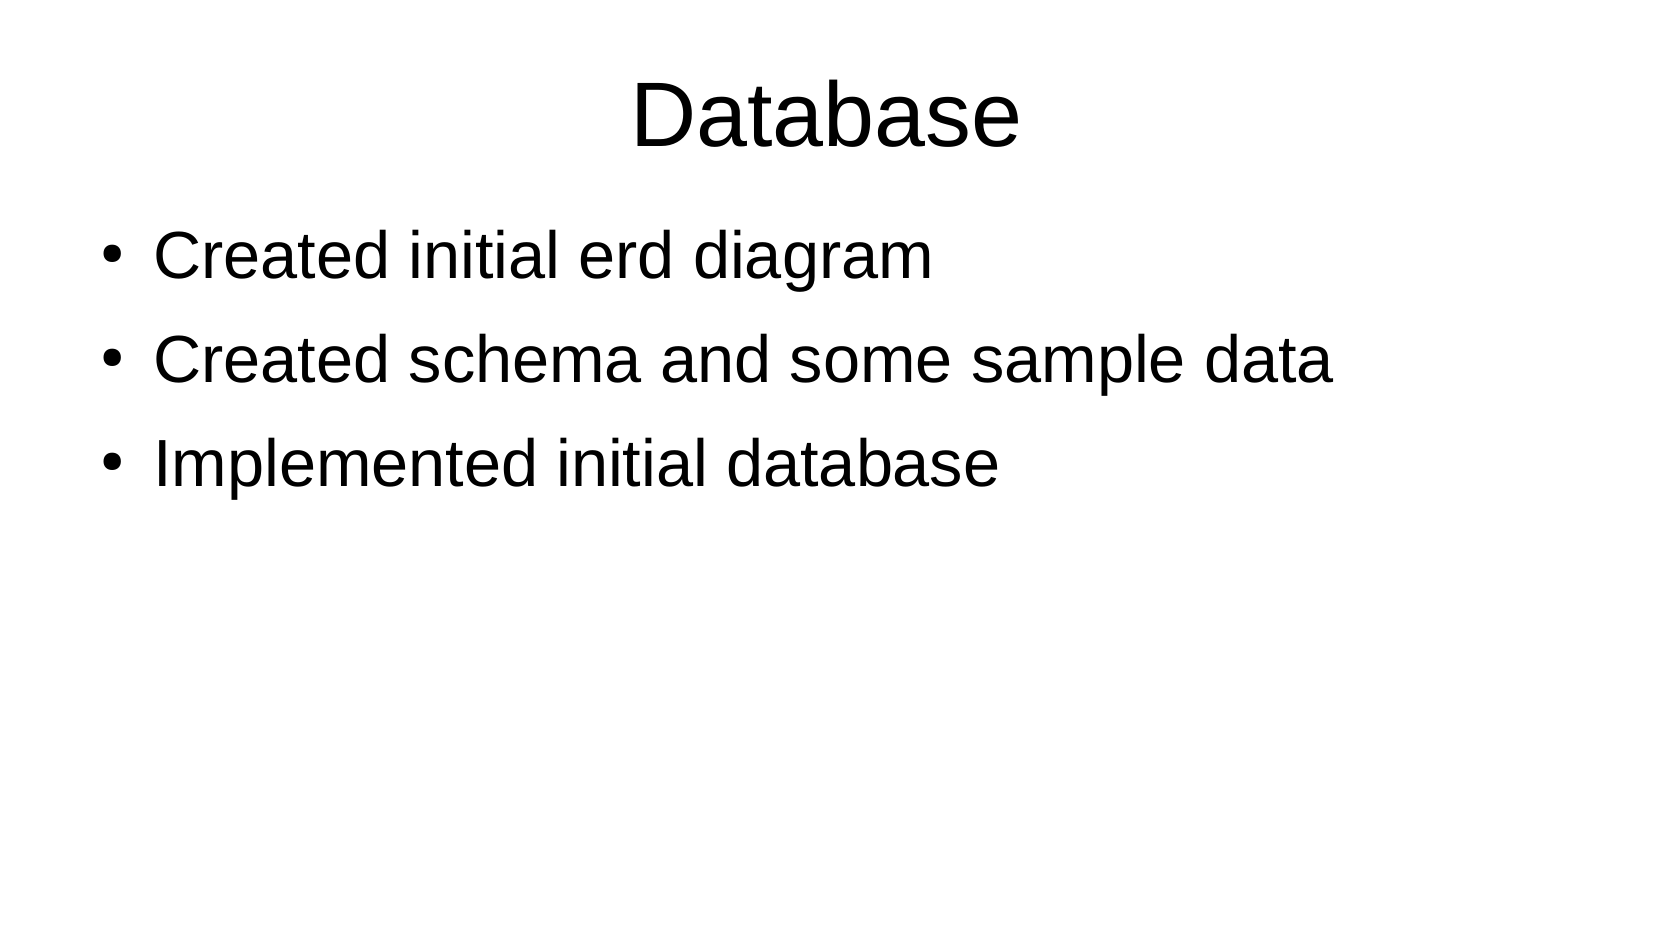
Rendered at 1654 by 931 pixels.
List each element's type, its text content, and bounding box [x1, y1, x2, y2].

title Database [82, 37, 1571, 193]
list Created initial erd diagram Created schema and some sample data Implemented initial database [82, 217, 1571, 758]
